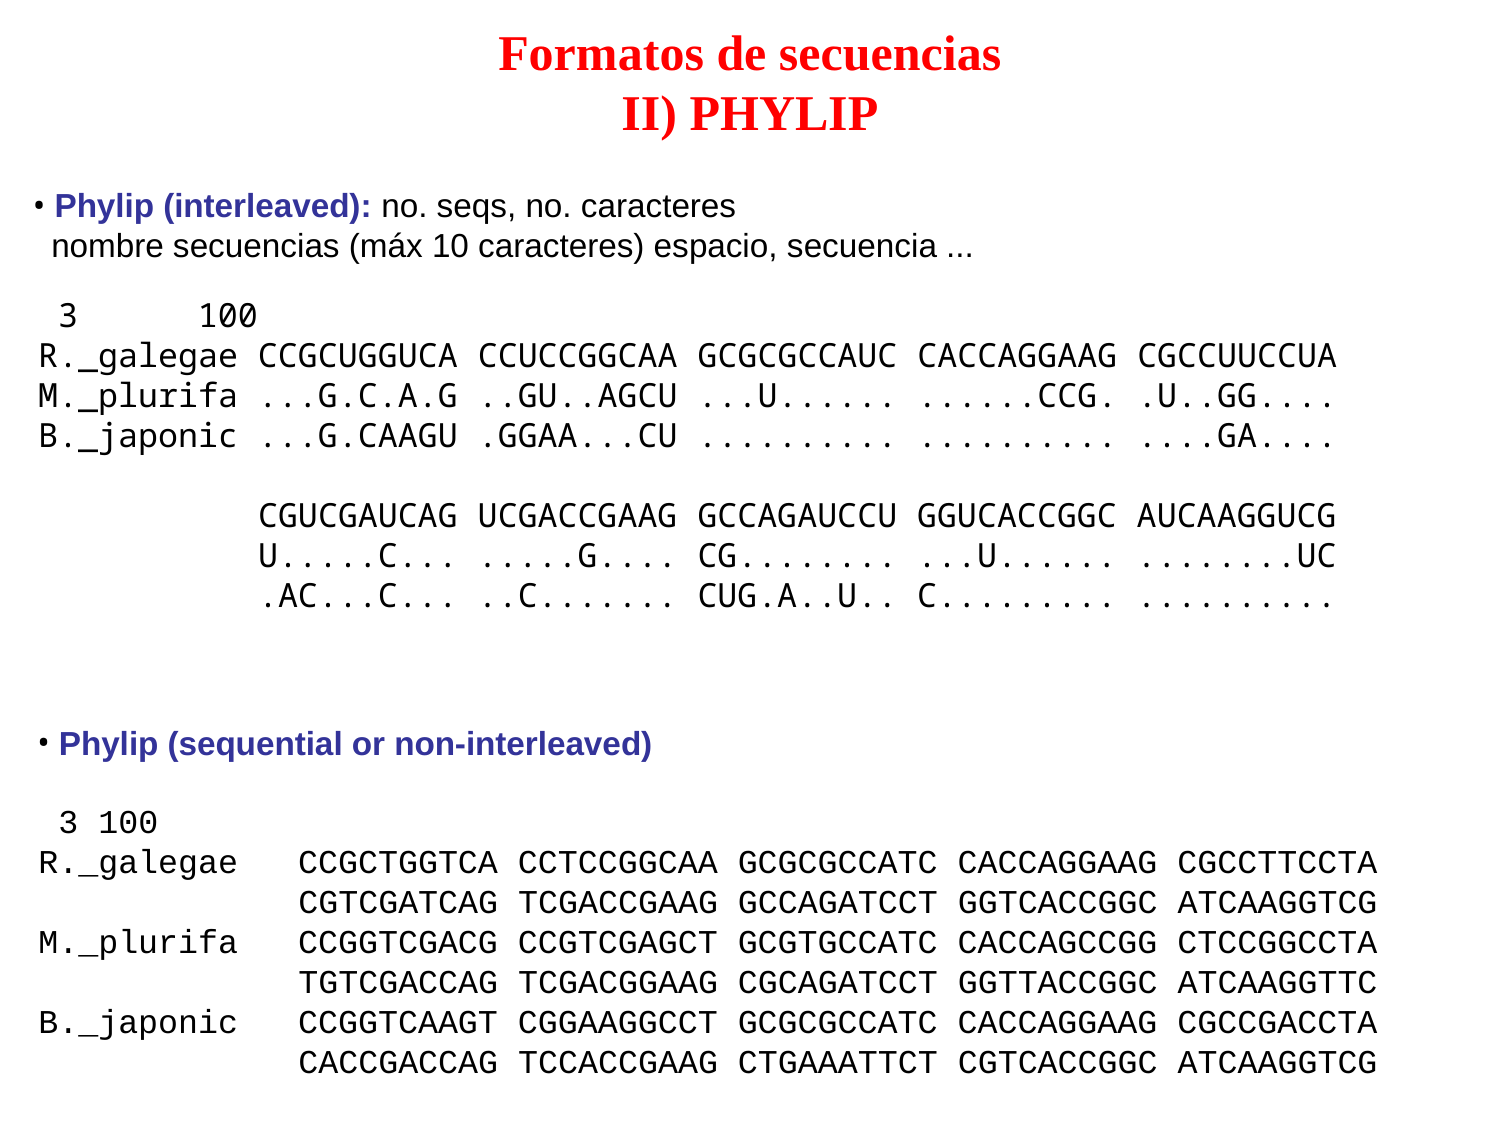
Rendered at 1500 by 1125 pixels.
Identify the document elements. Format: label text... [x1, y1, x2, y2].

text_box Phylip (sequential or non-interleaved) [22, 713, 669, 770]
text_box Phylip (interleaved): no. seqs, no. caracteres nombre secuencias (máx 10 caracteres) espacio, secuencia ... [18, 176, 991, 273]
text_box 3 100 R._galegae CCGCUGGUCA CCUCCGGCAA GCGCGCCAUC CACCAGGAAG CGCCUUCCUA M._plurifa ...G.C.A.G ..GU..AGCU ...U...... ......CCG. .U..GG.... B._japonic ...G.CAAGU .GGAA...CU .......... .......... ....GA.... CGUCGAUCAG UCGACCGAAG GCCAGAUCCU GGUCACCGGC AUCAAGGUCG U.....C... .....G.... CG........ ...U...... ........UC .AC...C... ..C....... CUG.A..U.. C......... .......... [23, 286, 1374, 662]
text_box 3 100 R._galegae CCGCTGGTCA CCTCCGGCAA GCGCGCCATC CACCAGGAAG CGCCTTCCTA CGTCGATCAG TCGACCGAAG GCCAGATCCT GGTCACCGGC ATCAAGGTCG M._plurifa CCGGTCGACG CCGTCGAGCT GCGTGCCATC CACCAGCCGG CTCCGGCCTA TGTCGACCAG TCGACGGAAG CGCAGATCCT GGTTACCGGC ATCAAGGTTC B._japonic CCGGTCAAGT CGGAAGGCCT GCGCGCCATC CACCAGGAAG CGCCGACCTA CACCGACCAG TCCACCGAAG CTGAAATTCT CGTCACCGGC ATCAAGGTCG [23, 792, 1394, 1088]
text_box Formatos de secuencias II) PHYLIP [483, 13, 1017, 149]
